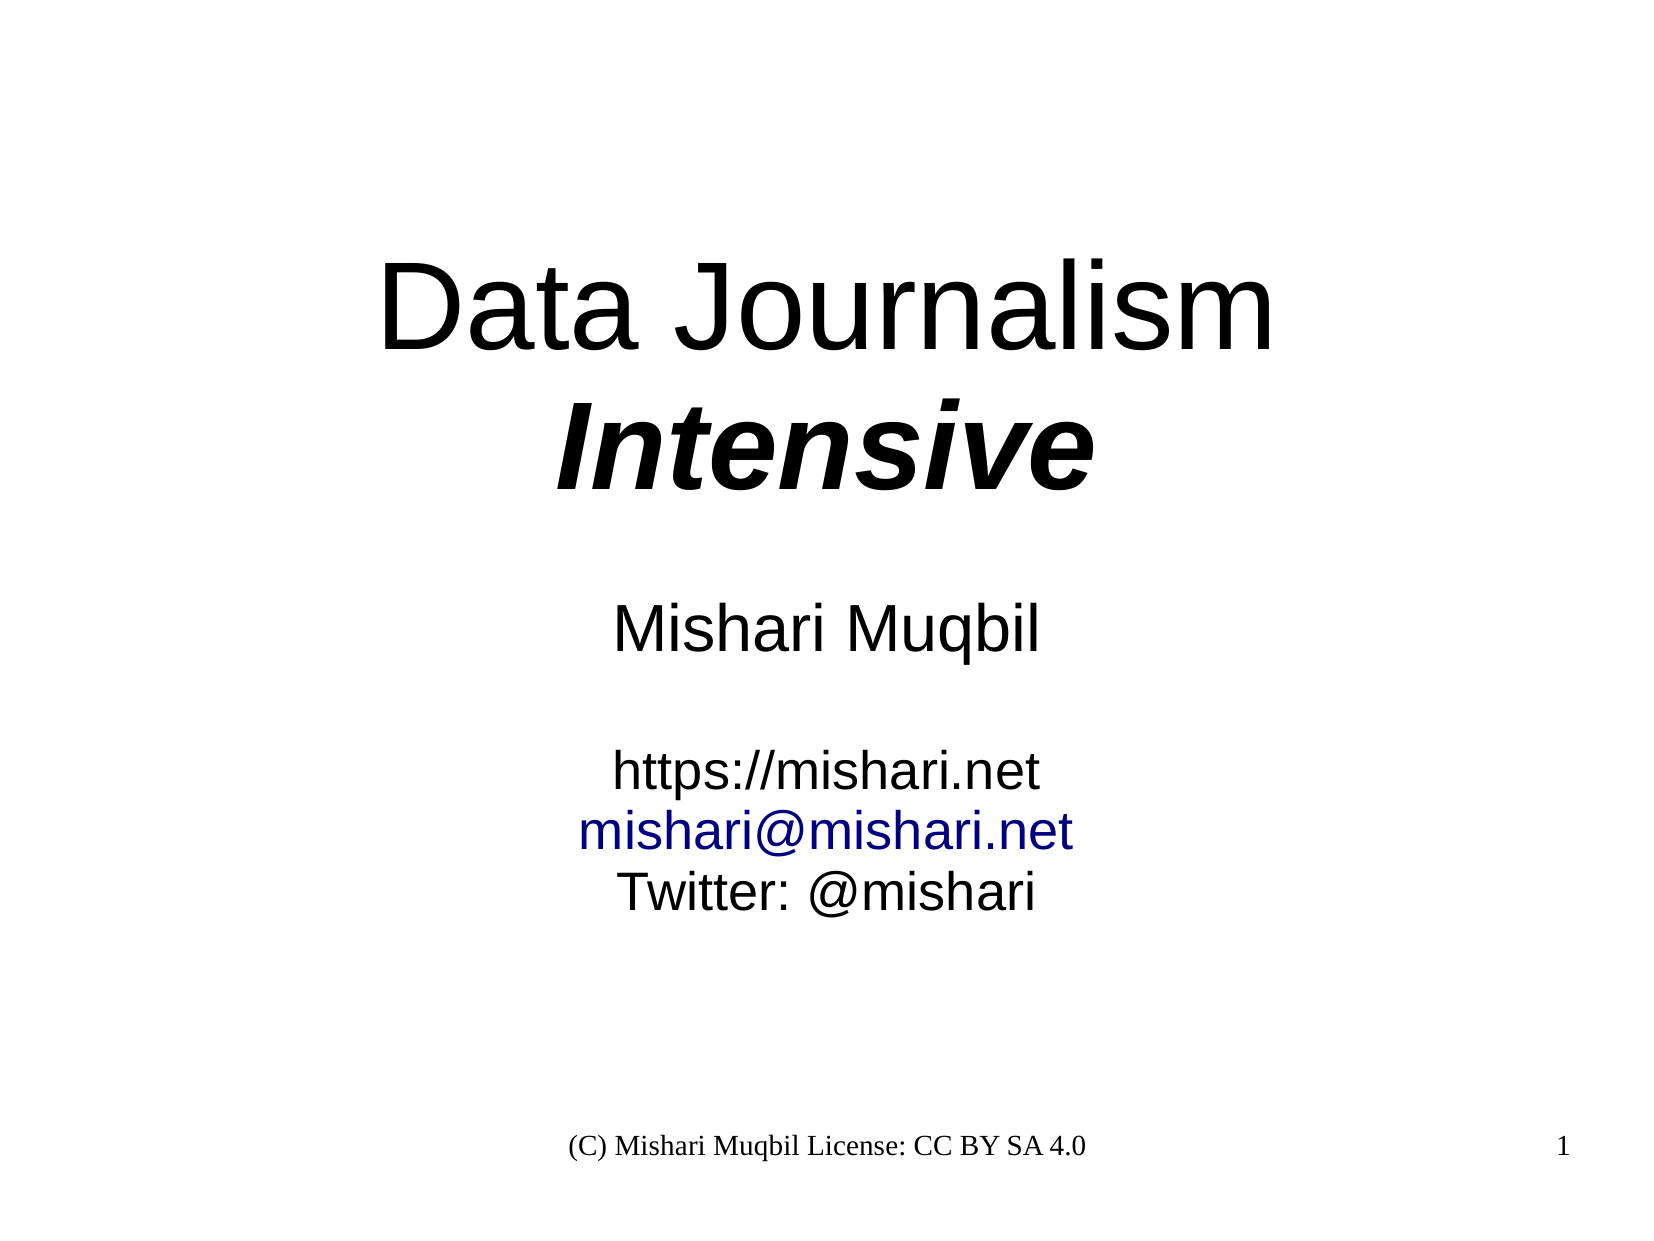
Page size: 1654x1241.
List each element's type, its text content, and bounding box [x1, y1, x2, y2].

subtitle Data Journalism Intensive Mishari Muqbil https://mishari.net mishari@mishari.net Twitter: @mishari [82, 49, 1571, 1109]
